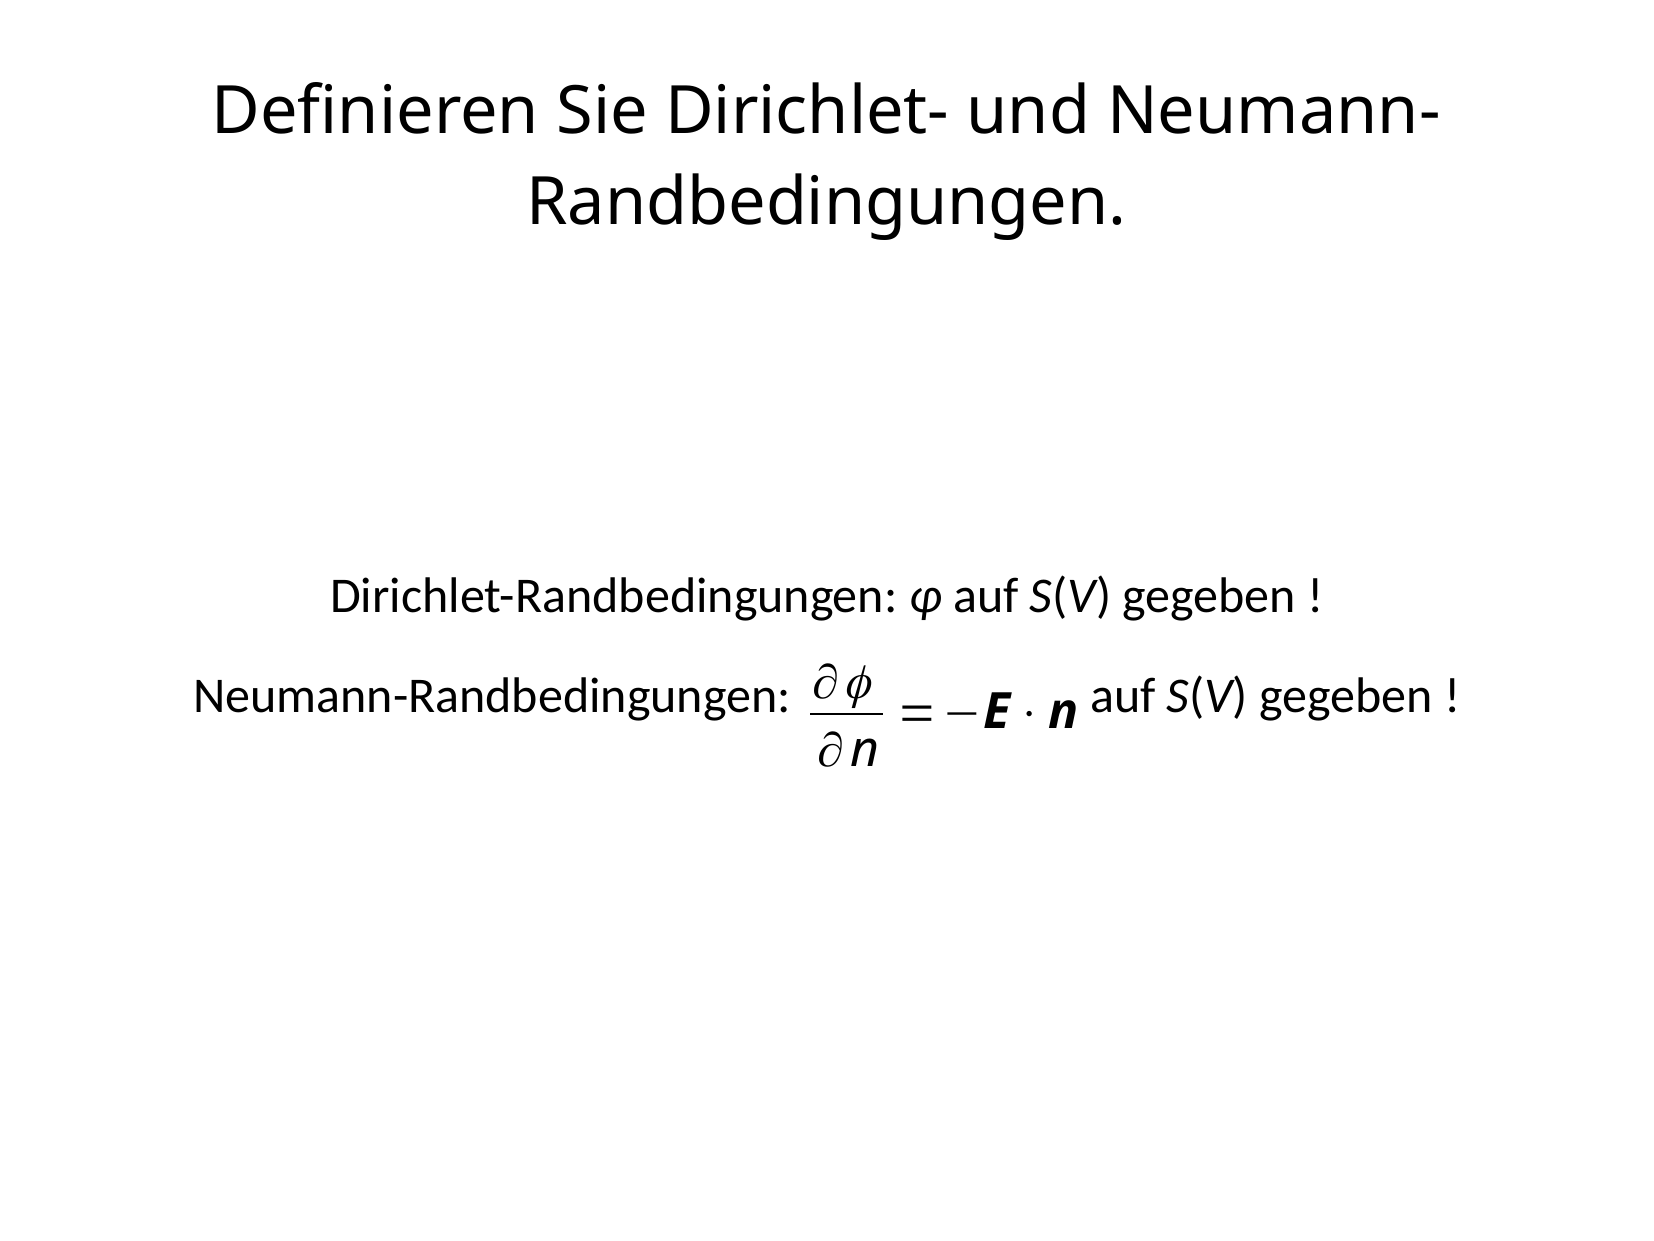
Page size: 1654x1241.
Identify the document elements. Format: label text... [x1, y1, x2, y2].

chart [801, 661, 1083, 780]
subtitle Dirichlet-Randbedingungen: φ auf S(V) gegeben ! Neumann-Randbedingungen: auf S(V) gegeben ! [82, 290, 1571, 1010]
title Definieren Sie Dirichlet- und Neumann-Randbedingungen. [82, 49, 1571, 257]
